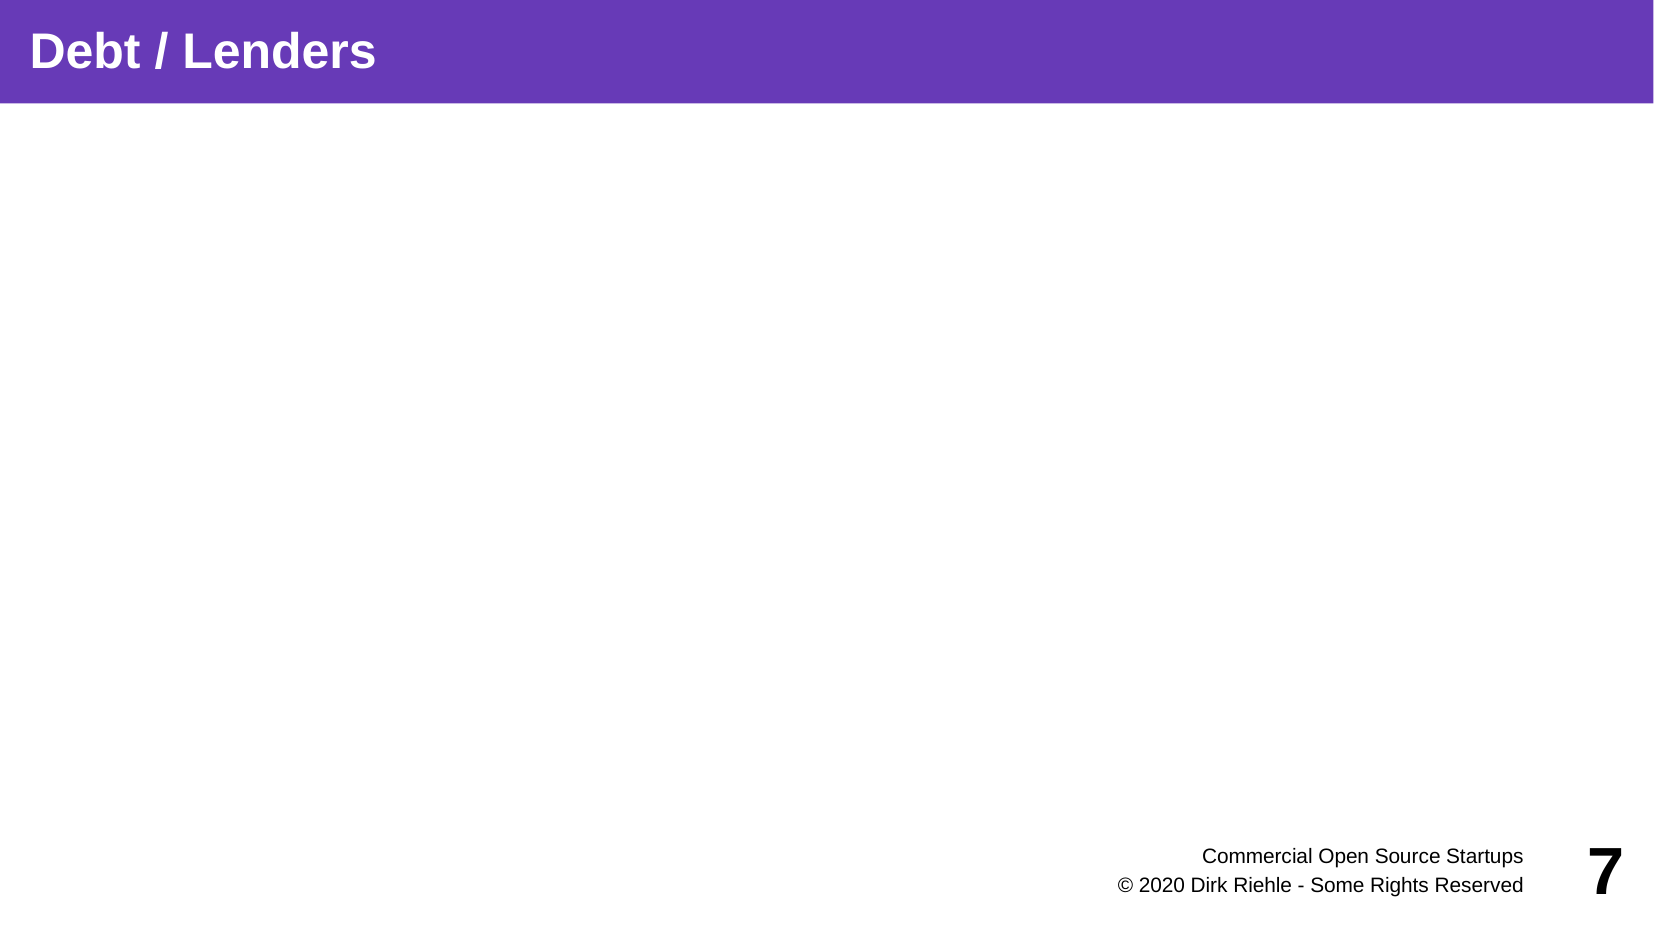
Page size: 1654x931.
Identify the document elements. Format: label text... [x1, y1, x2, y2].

title Debt / Lenders [0, 0, 1654, 104]
